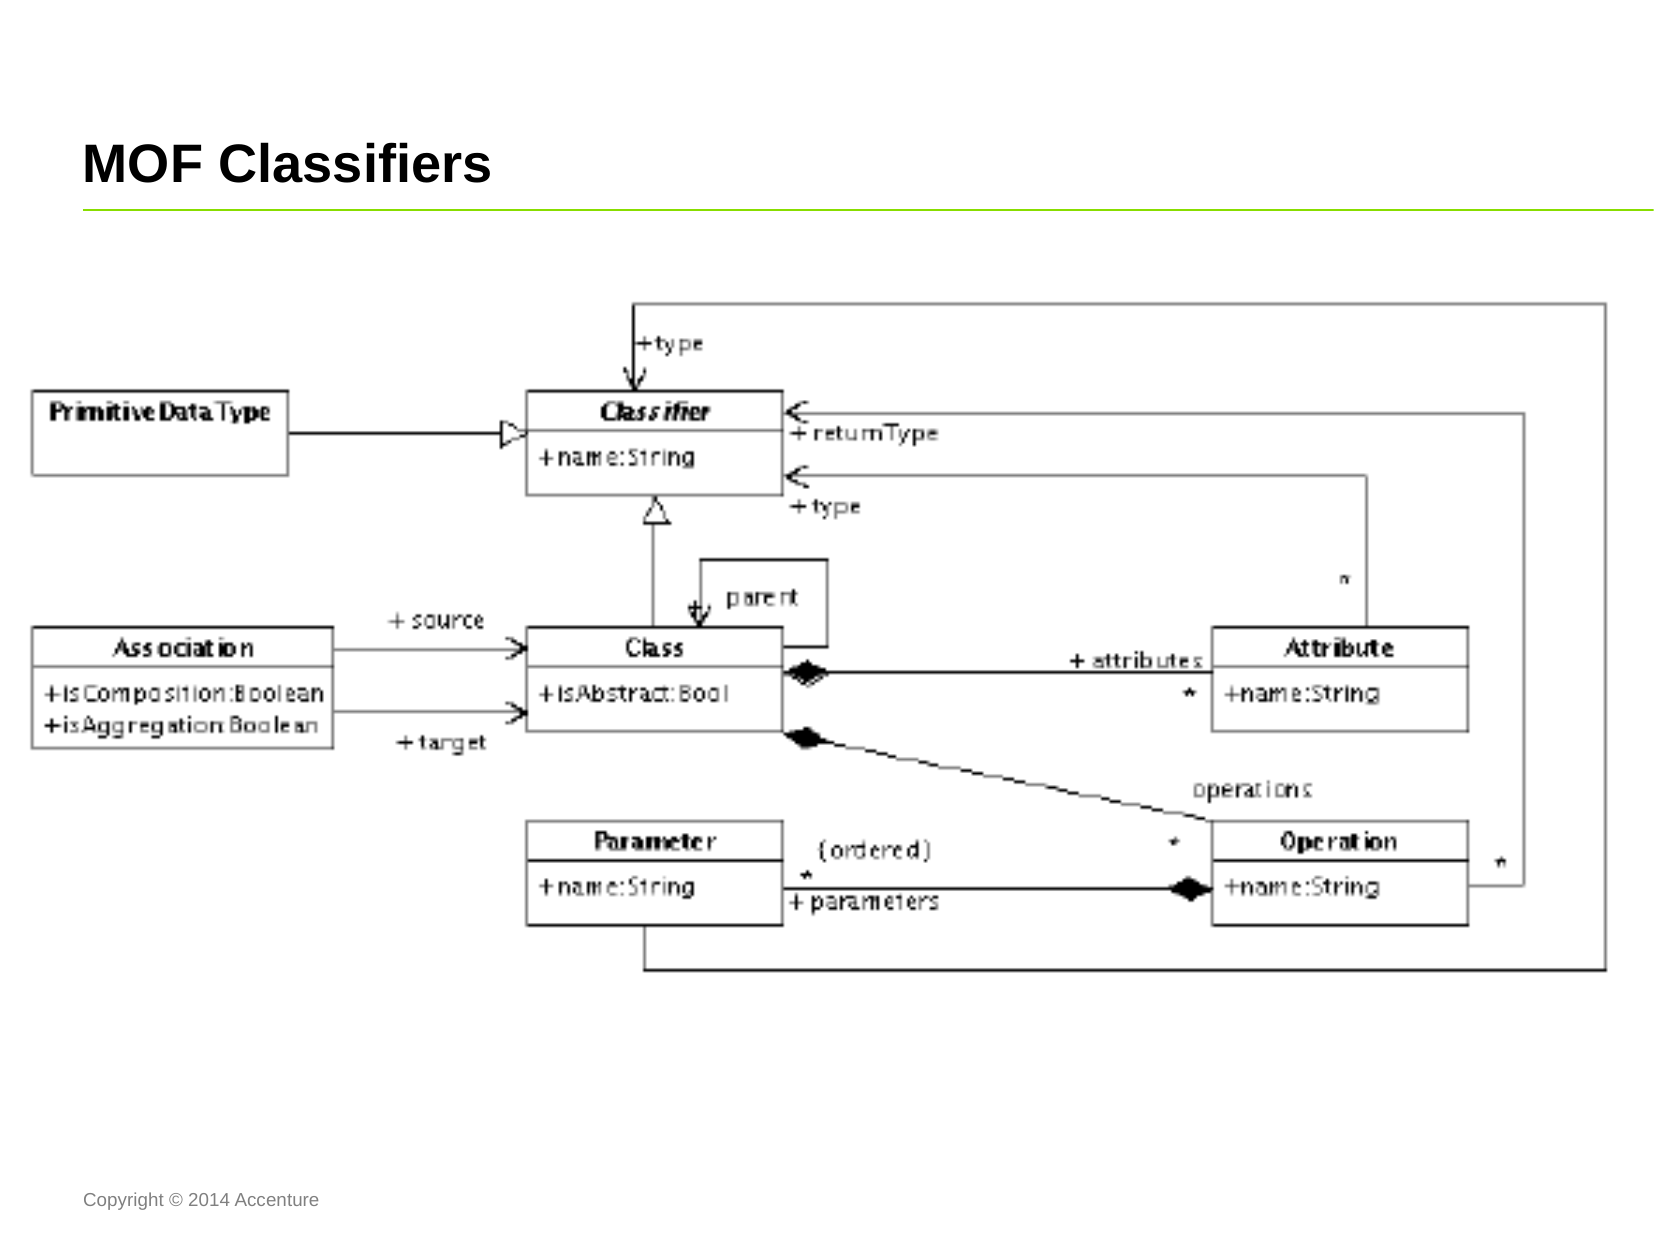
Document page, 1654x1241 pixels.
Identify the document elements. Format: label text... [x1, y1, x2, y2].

picture [26, 295, 1619, 981]
title MOF Classifiers [82, 90, 1571, 237]
